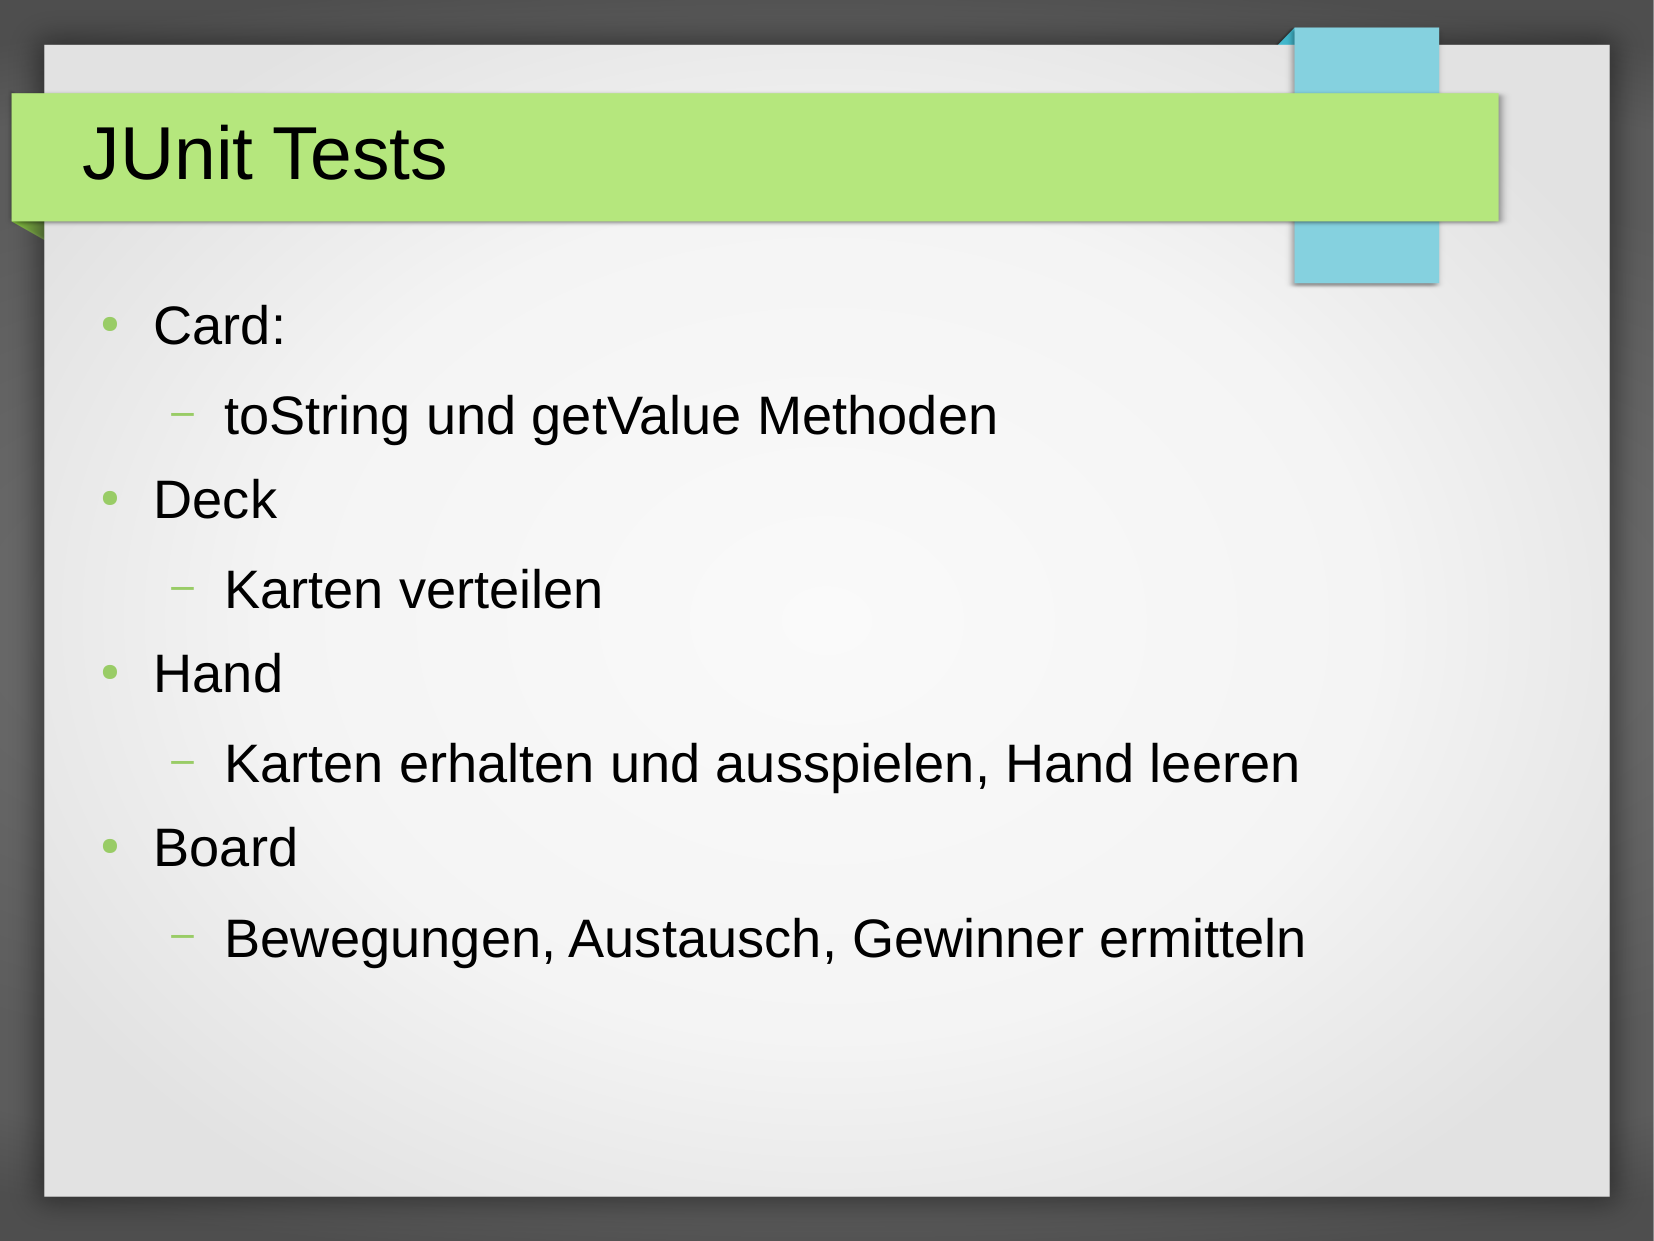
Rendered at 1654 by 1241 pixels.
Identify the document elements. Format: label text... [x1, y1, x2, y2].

list Card: toString und getValue Methoden Deck Karten verteilen Hand Karten erhalten und ausspielen, Hand leeren Board Bewegungen, Austausch, Gewinner ermitteln [82, 295, 1571, 1015]
picture [0, 0, 1654, 1241]
title JUnit Tests [82, 94, 1264, 213]
